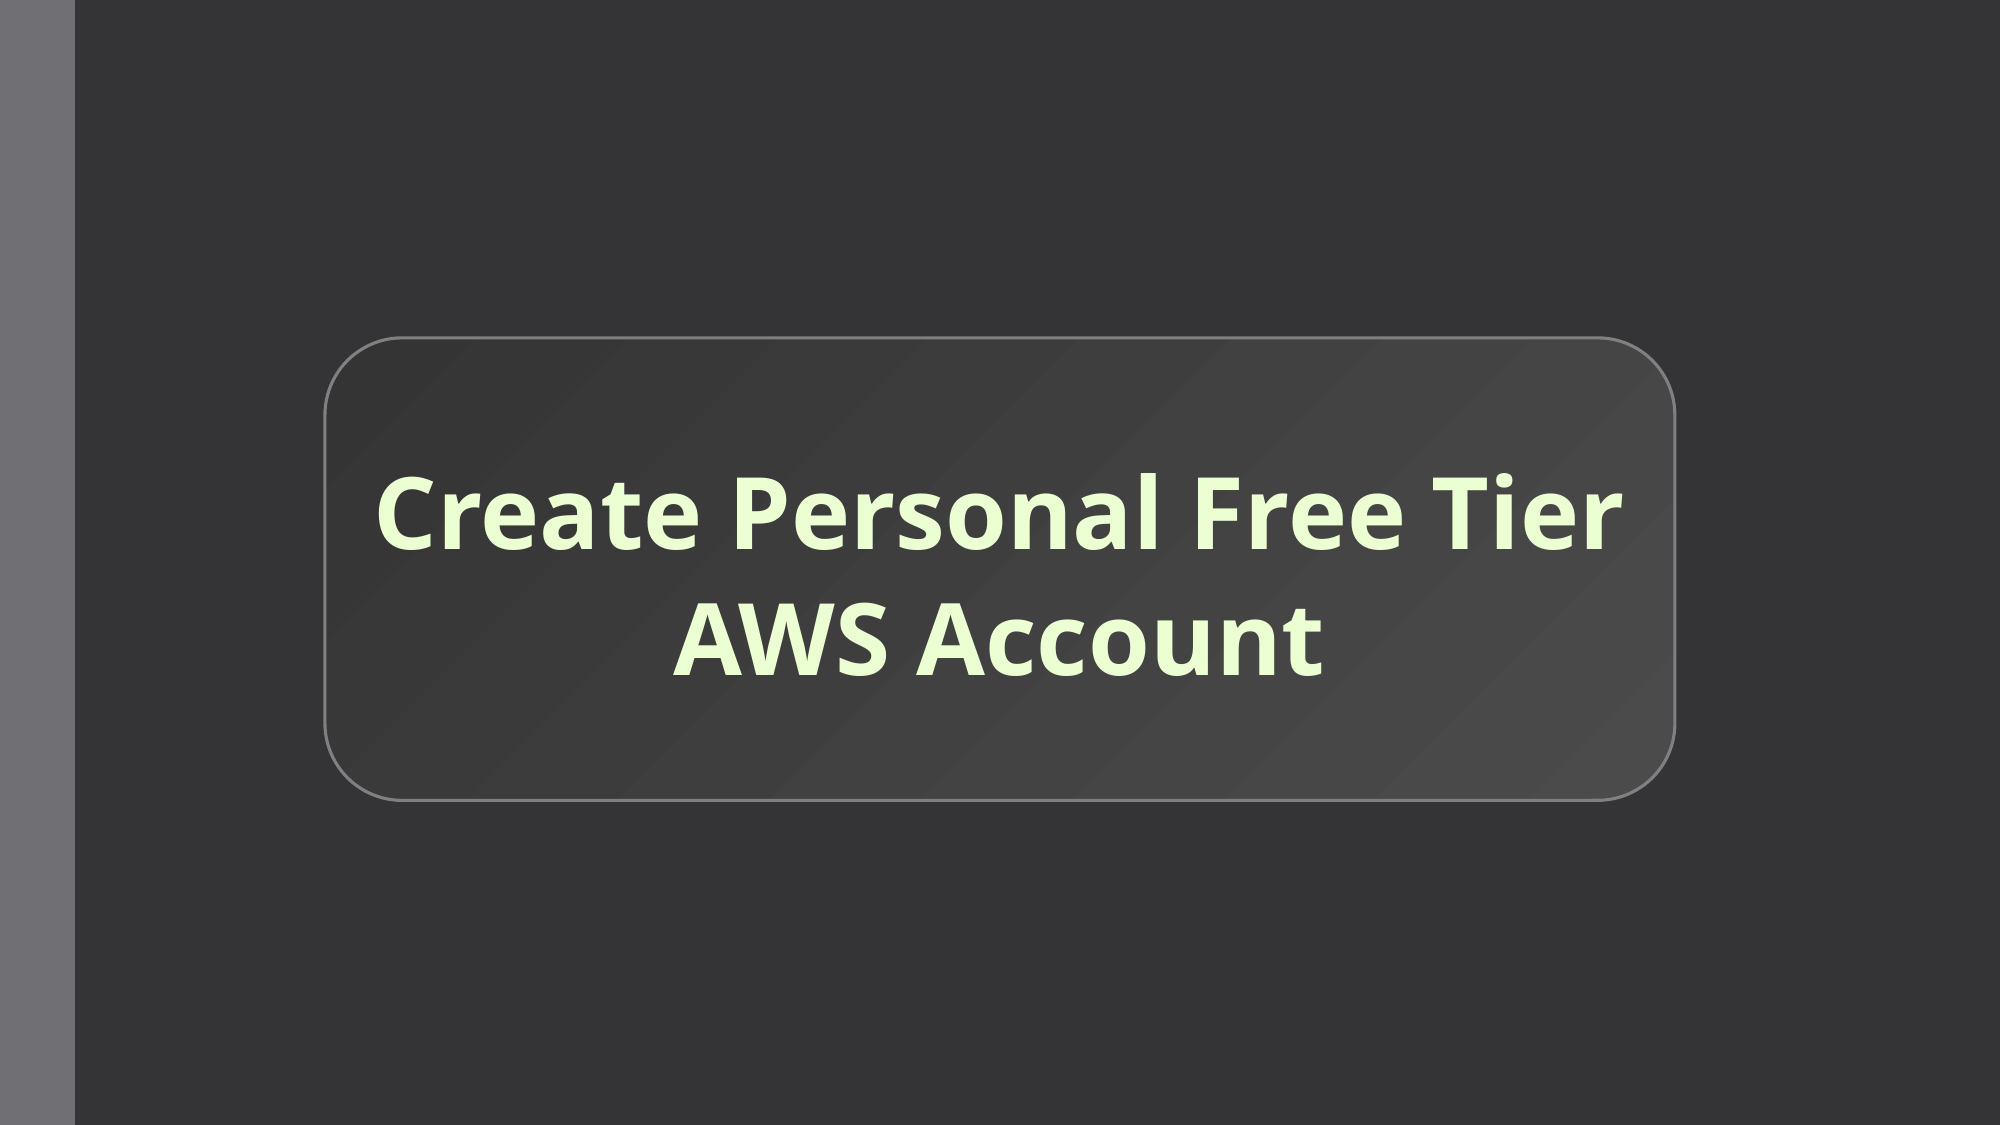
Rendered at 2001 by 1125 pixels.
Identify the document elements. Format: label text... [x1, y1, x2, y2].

text_box Create Personal Free Tier AWS Account [324, 337, 1675, 801]
